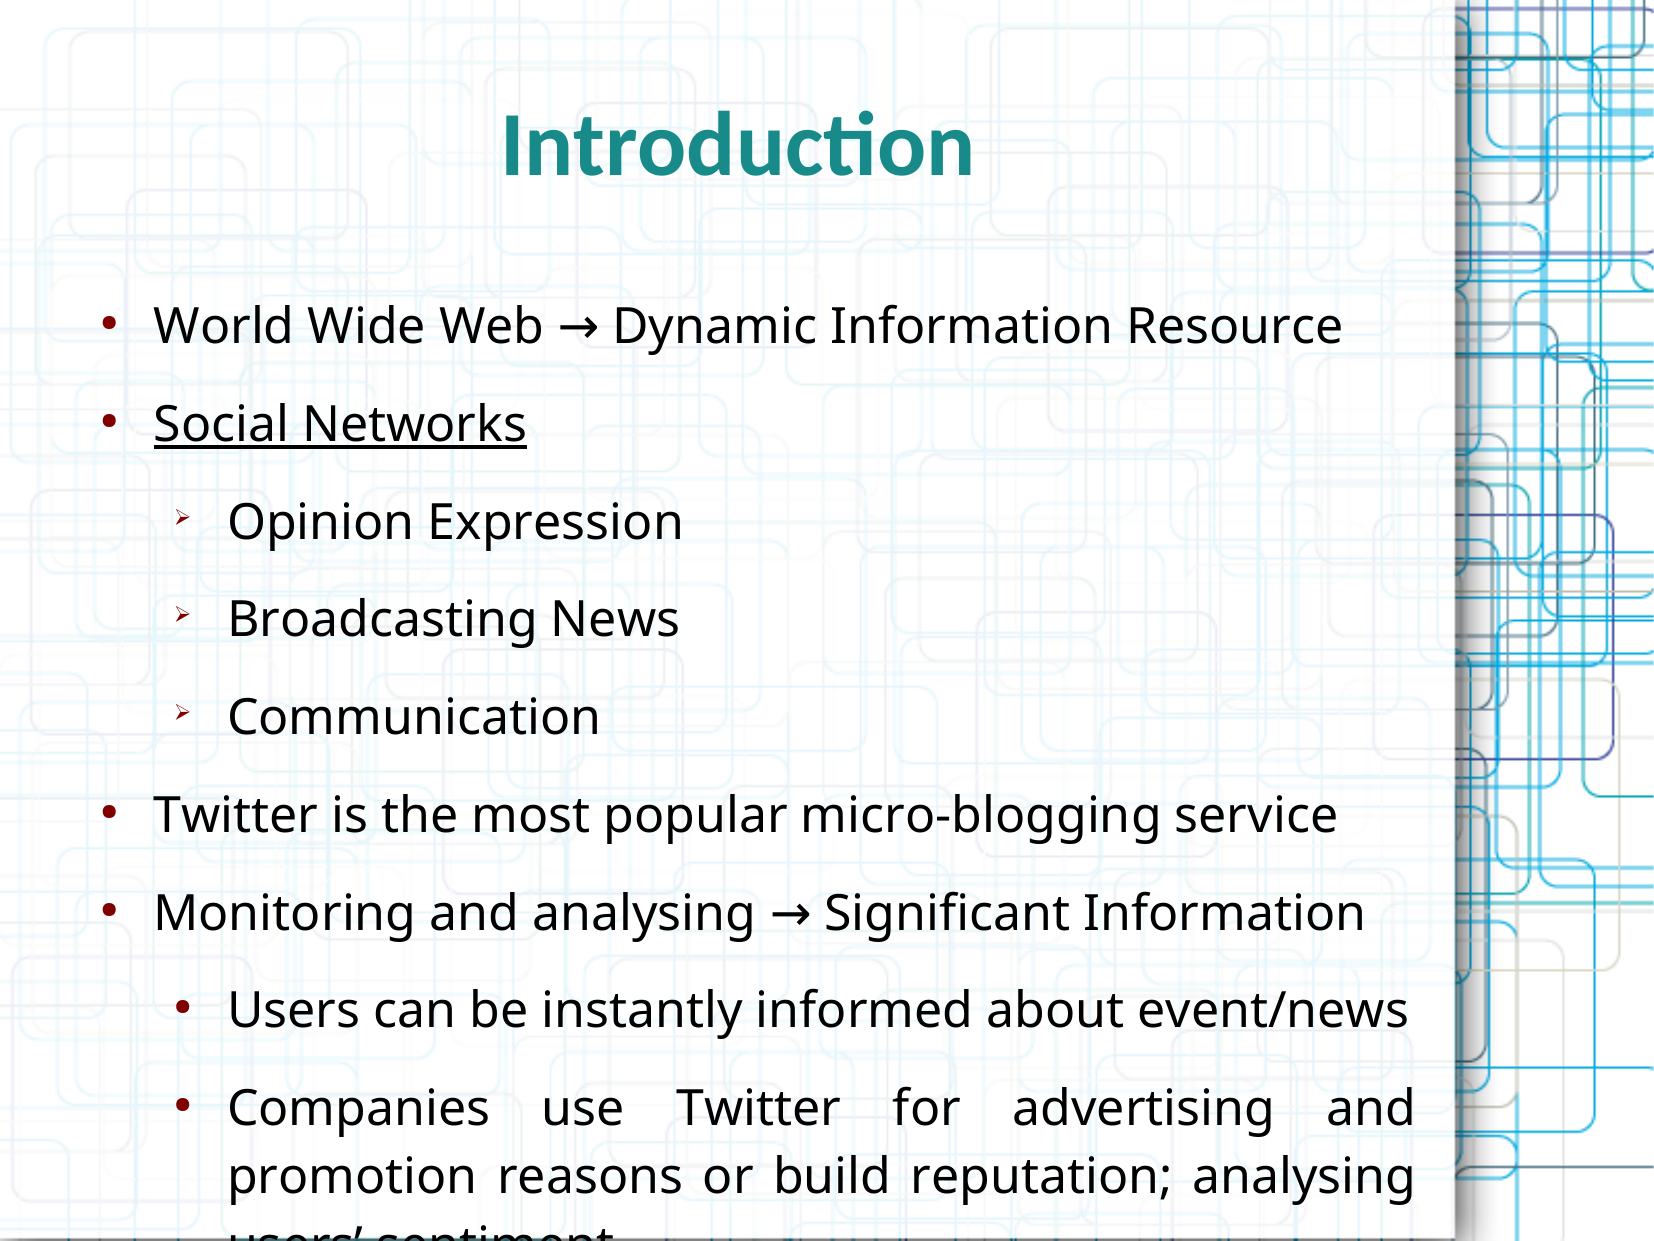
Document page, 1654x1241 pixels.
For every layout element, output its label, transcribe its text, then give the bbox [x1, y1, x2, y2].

list World Wide Web → Dynamic Information Resource Social Networks Opinion Expression Broadcasting News Communication Twitter is the most popular micro-blogging service Monitoring and analysing → Significant Information Users can be instantly informed about event/news Companies use Twitter for advertising and promotion reasons or build reputation; analysing users’ sentiment. [82, 290, 1418, 1241]
title Introduction [59, 49, 1418, 257]
picture [0, 0, 1654, 1241]
